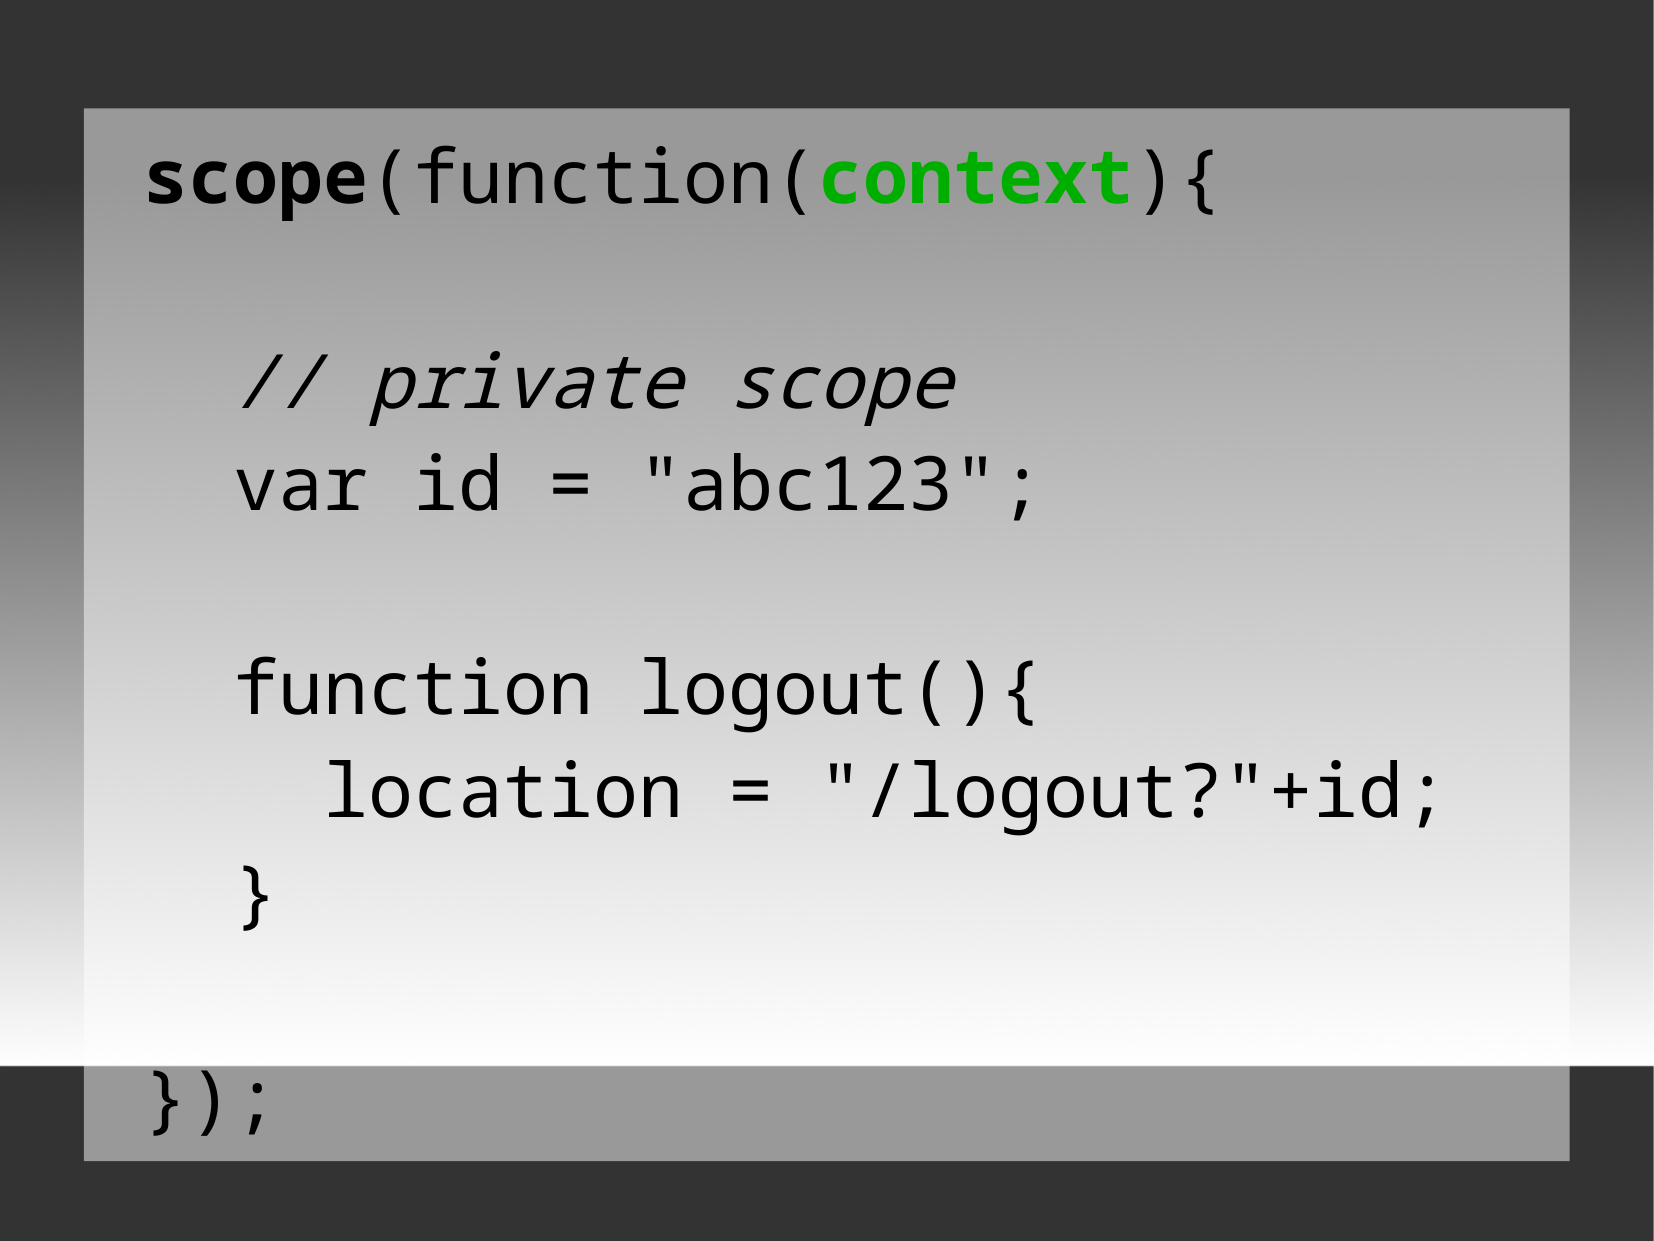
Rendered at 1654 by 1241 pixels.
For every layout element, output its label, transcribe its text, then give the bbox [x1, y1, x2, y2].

title scope(function(context){ // private scope var id = "abc123"; function logout(){ location = "/logout?"+id; } }); [83, 236, 1570, 1034]
picture [0, 0, 1654, 1241]
